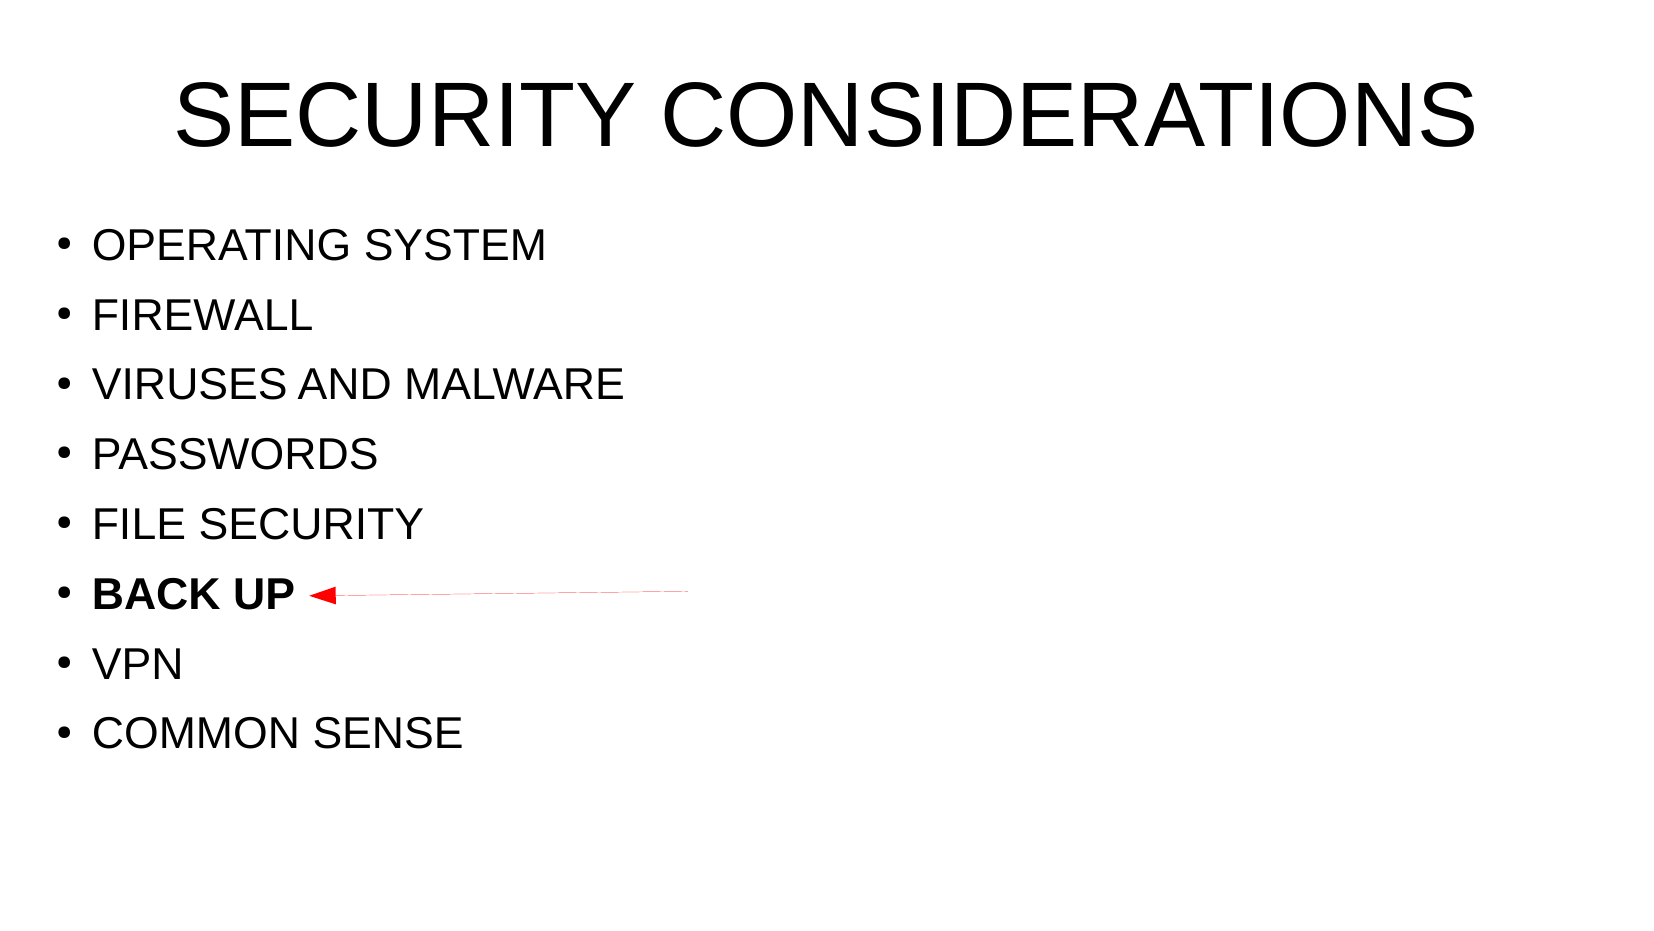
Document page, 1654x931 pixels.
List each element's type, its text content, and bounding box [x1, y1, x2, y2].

list OPERATING SYSTEM FIREWALL VIRUSES AND MALWARE PASSWORDS FILE SECURITY BACK UP VPN COMMON SENSE [44, 219, 1533, 760]
title SECURITY CONSIDERATIONS [82, 37, 1571, 193]
